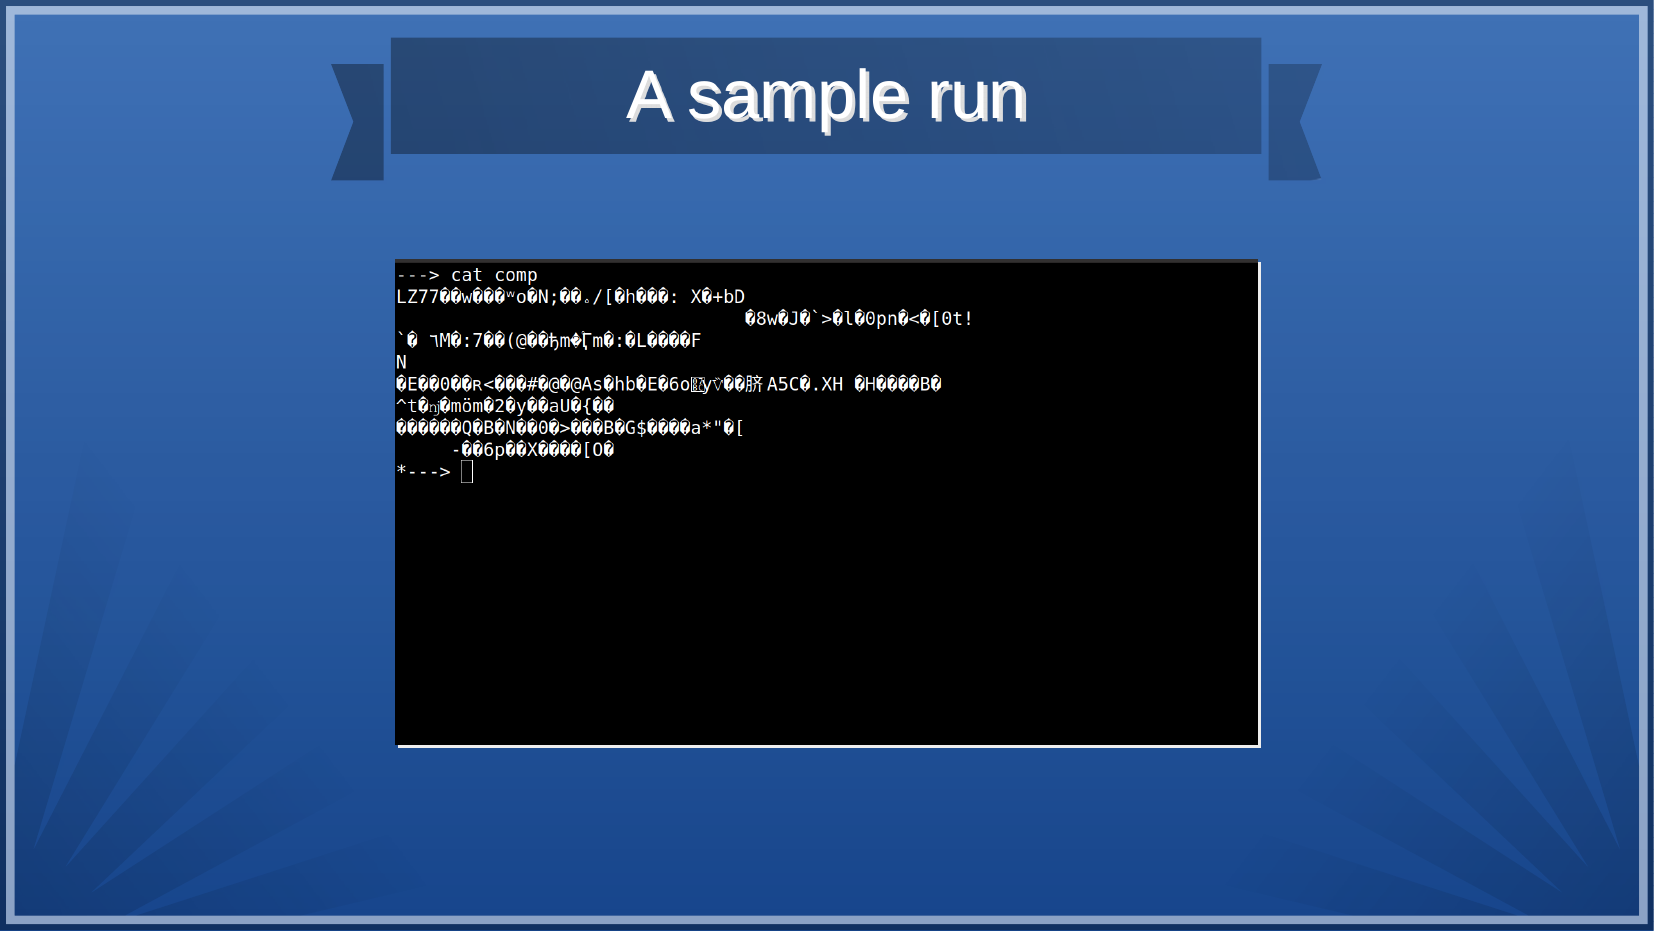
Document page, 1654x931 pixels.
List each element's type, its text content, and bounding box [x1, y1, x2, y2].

title A sample run [389, 35, 1264, 154]
picture [395, 259, 1258, 745]
